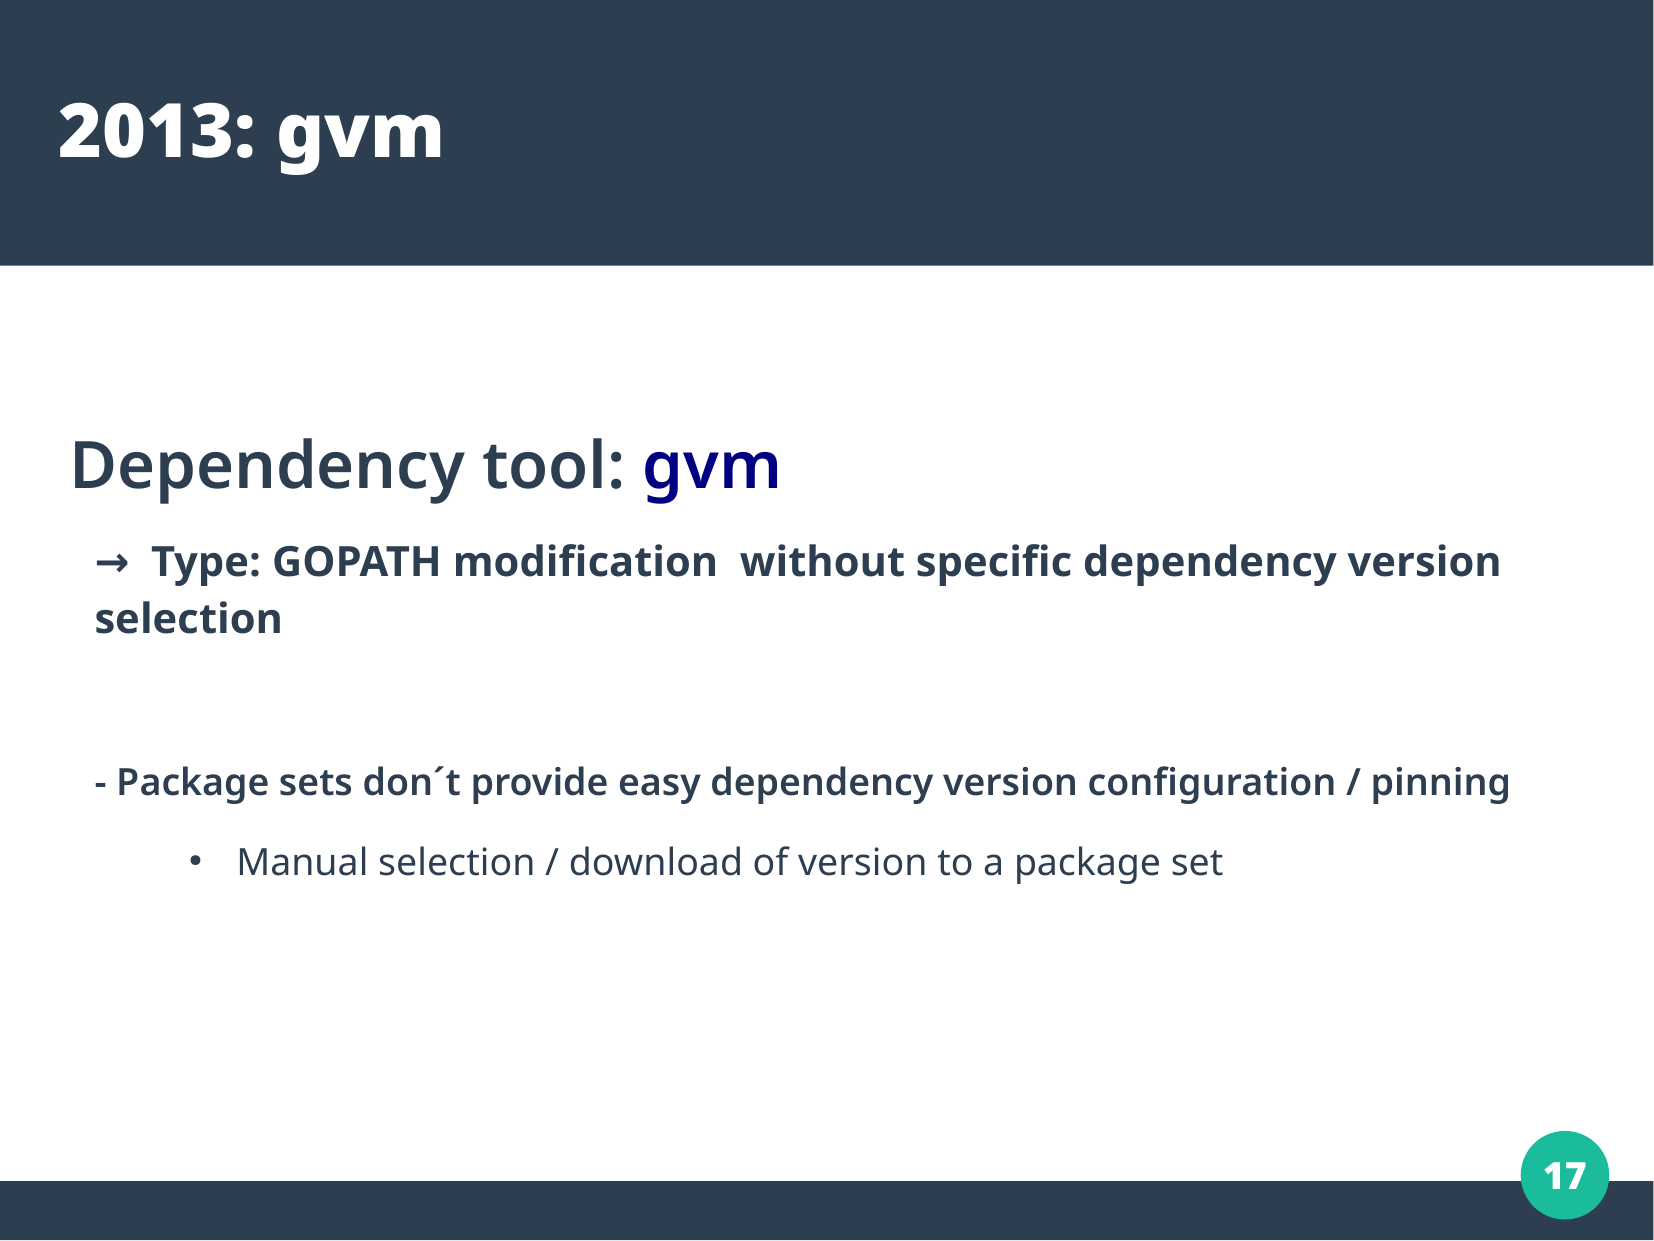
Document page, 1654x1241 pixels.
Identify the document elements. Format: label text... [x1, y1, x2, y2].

list Dependency tool: gvm [0, 301, 1548, 508]
title 2013: gvm [59, 49, 1595, 207]
list → Type: GOPATH modification without specific dependency version selection - Package sets don´t provide easy dependency version configuration / pinning Manual selection / download of version to a package set [23, 531, 1542, 898]
